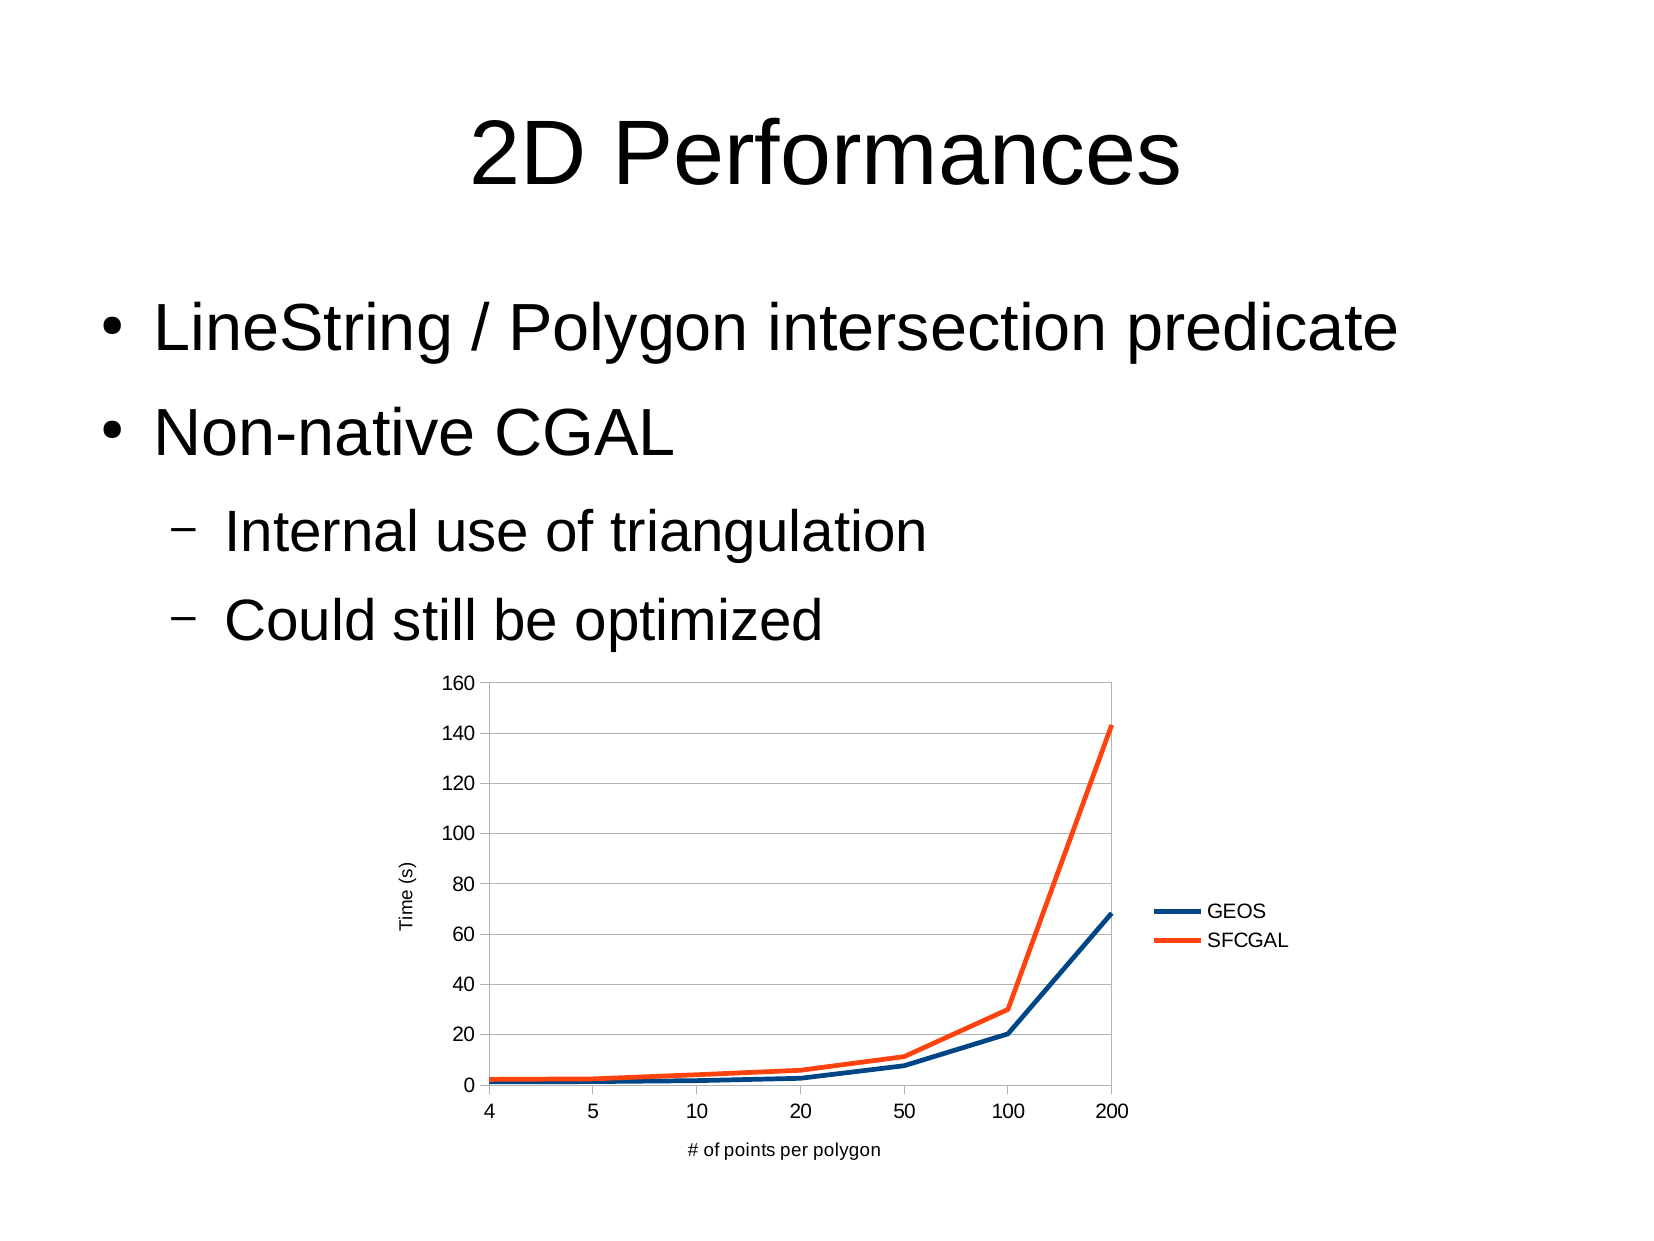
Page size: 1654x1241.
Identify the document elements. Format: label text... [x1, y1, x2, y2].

list LineString / Polygon intersection predicate Non-native CGAL Internal use of triangulation Could still be optimized [82, 290, 1538, 1010]
title 2D Performances [82, 49, 1571, 257]
chart [362, 660, 1308, 1192]
